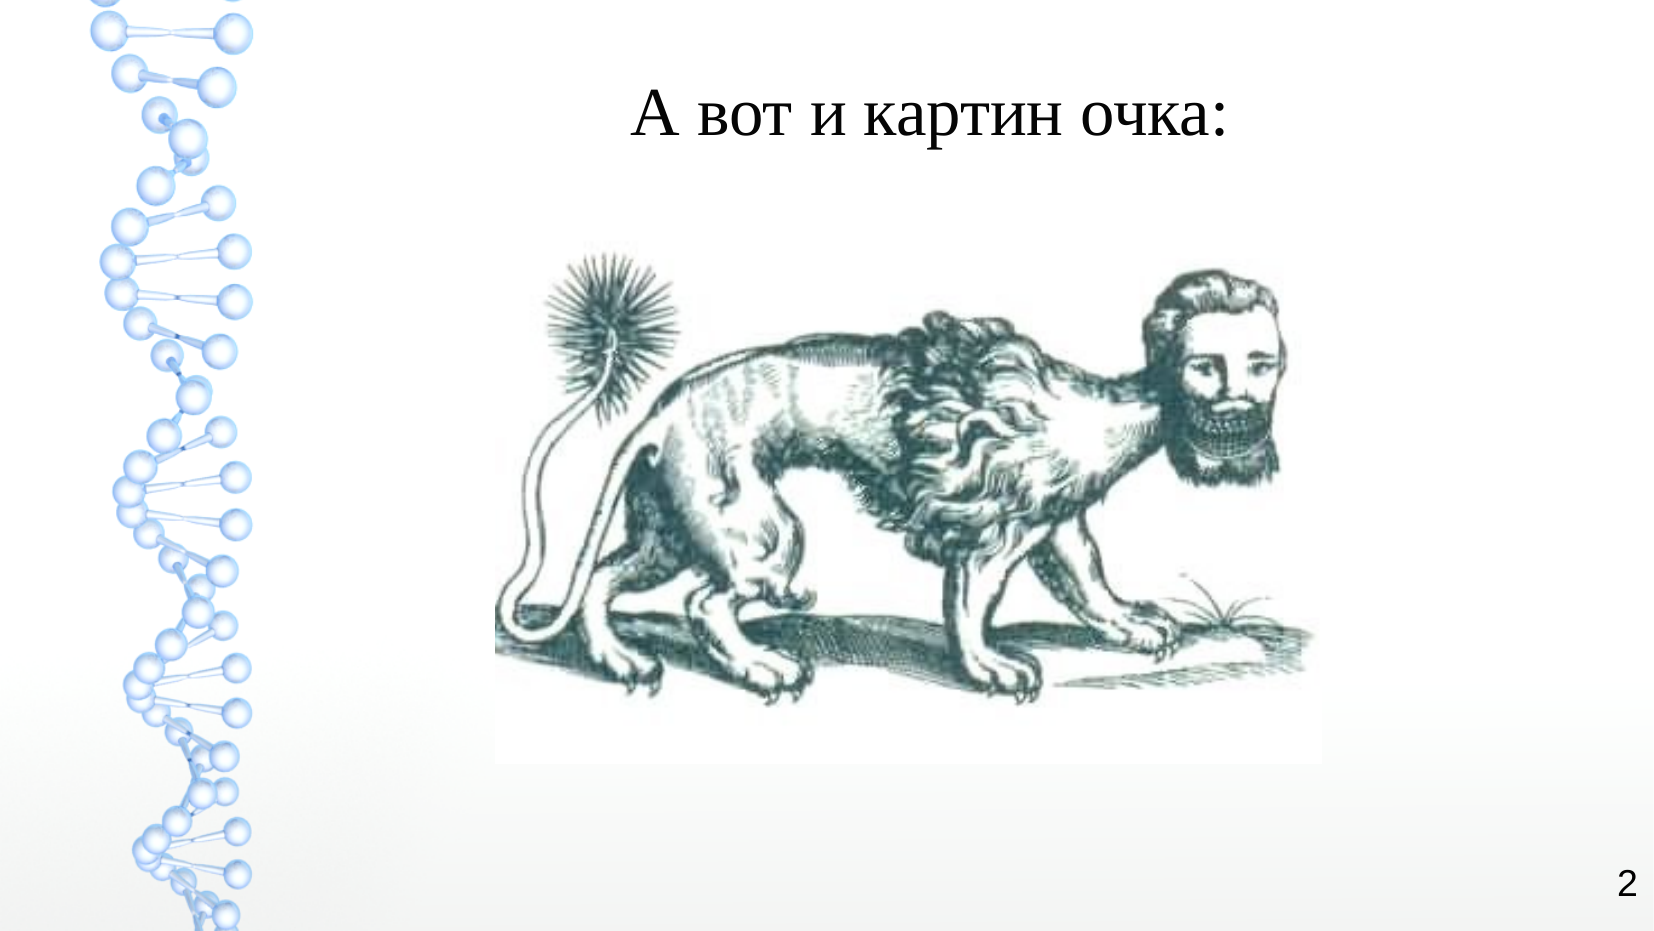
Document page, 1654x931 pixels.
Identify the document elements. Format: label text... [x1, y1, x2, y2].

text_box 2 [1602, 855, 1654, 926]
picture [0, 0, 1654, 931]
title А вот и картин очка: [265, 35, 1595, 189]
